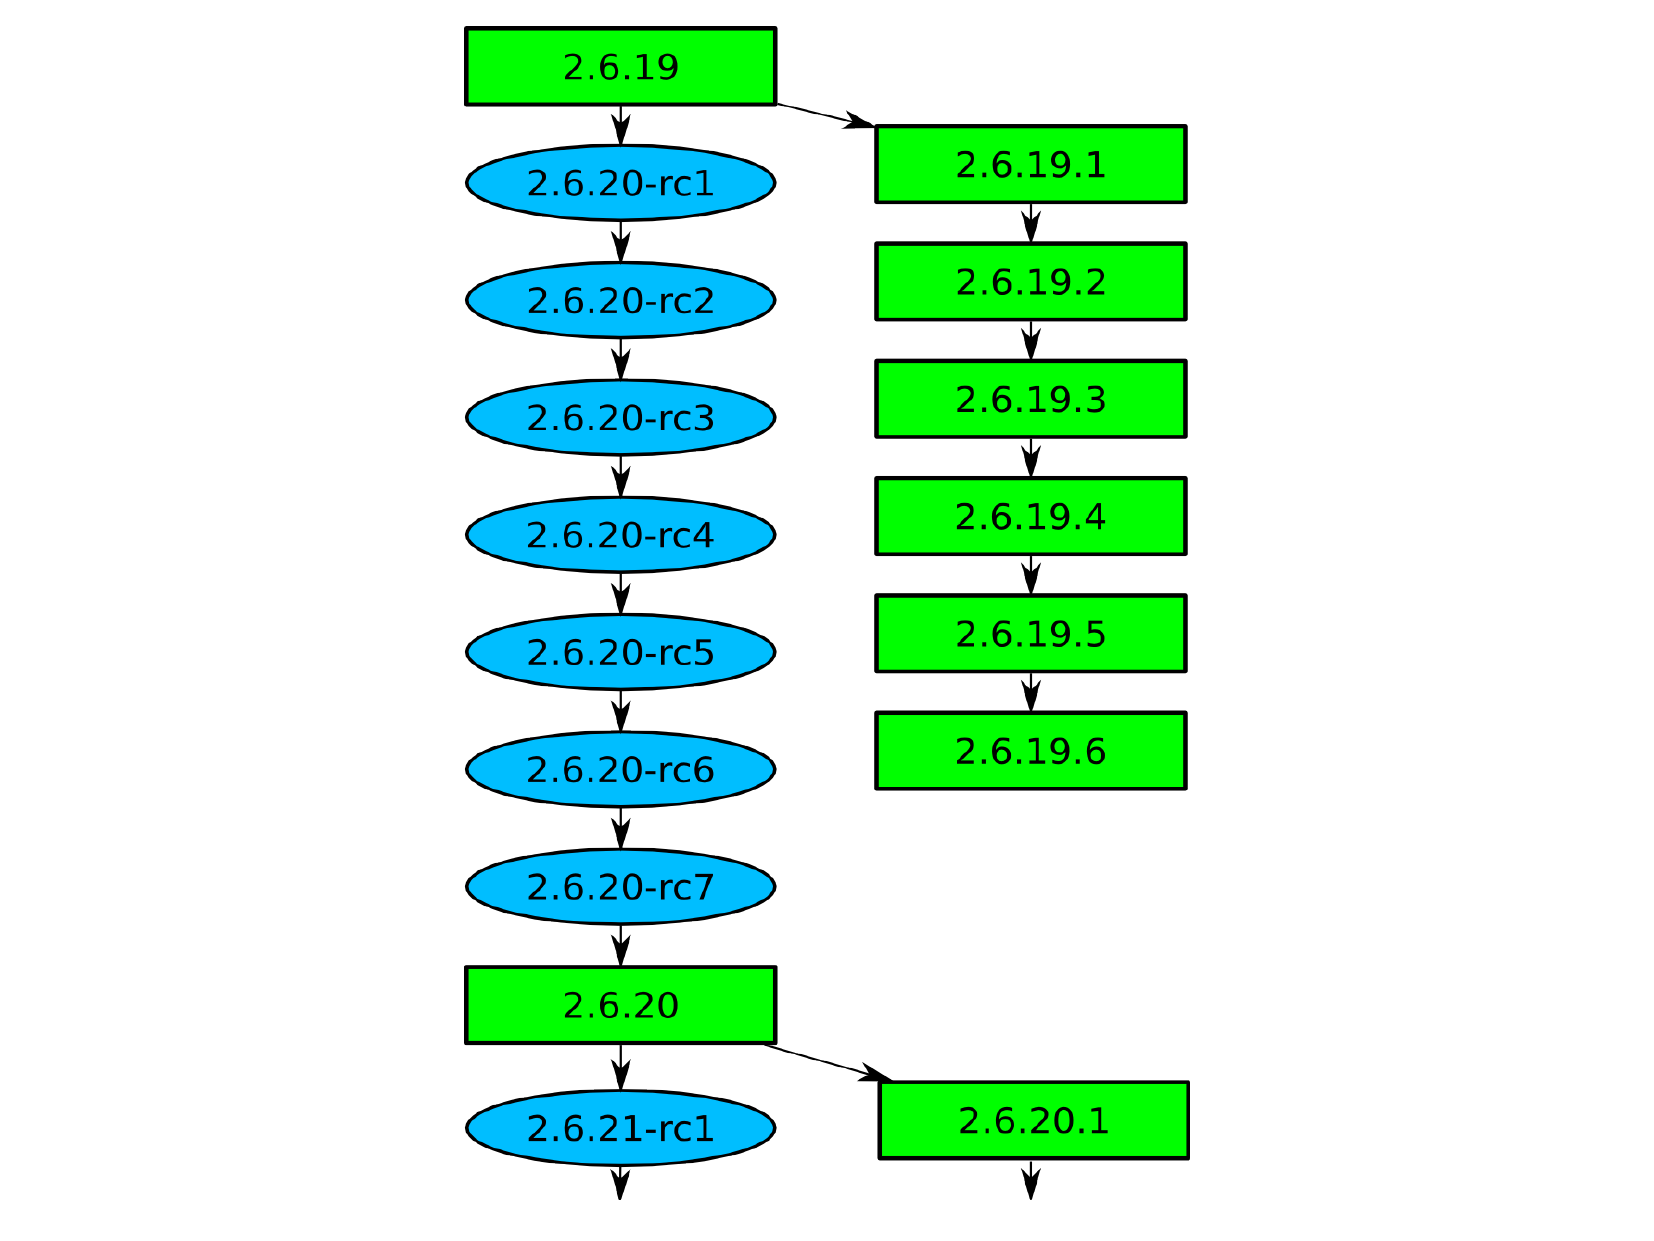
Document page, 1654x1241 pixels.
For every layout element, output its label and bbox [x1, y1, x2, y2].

picture [464, 26, 1190, 1201]
